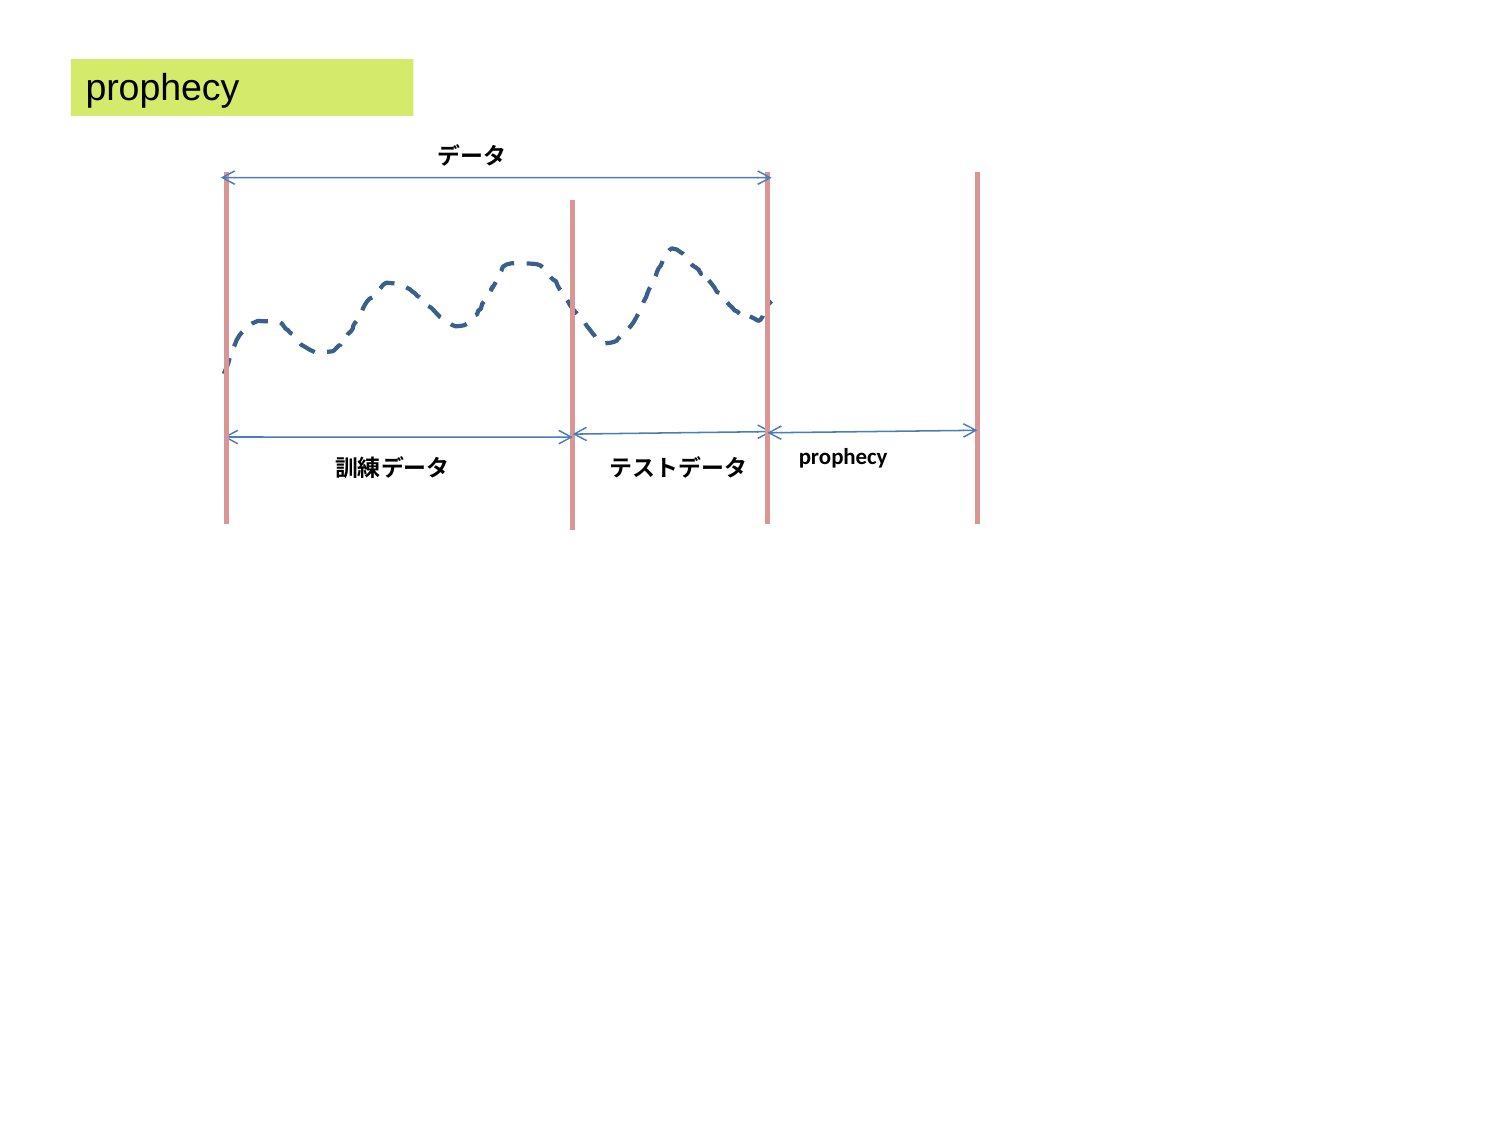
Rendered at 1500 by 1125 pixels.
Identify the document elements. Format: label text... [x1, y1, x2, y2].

text_box prophecy [783, 434, 961, 477]
text_box 訓練データ [320, 445, 471, 489]
text_box データ [422, 134, 573, 177]
text_box prophecy [70, 59, 414, 116]
text_box テストデータ [594, 445, 765, 489]
